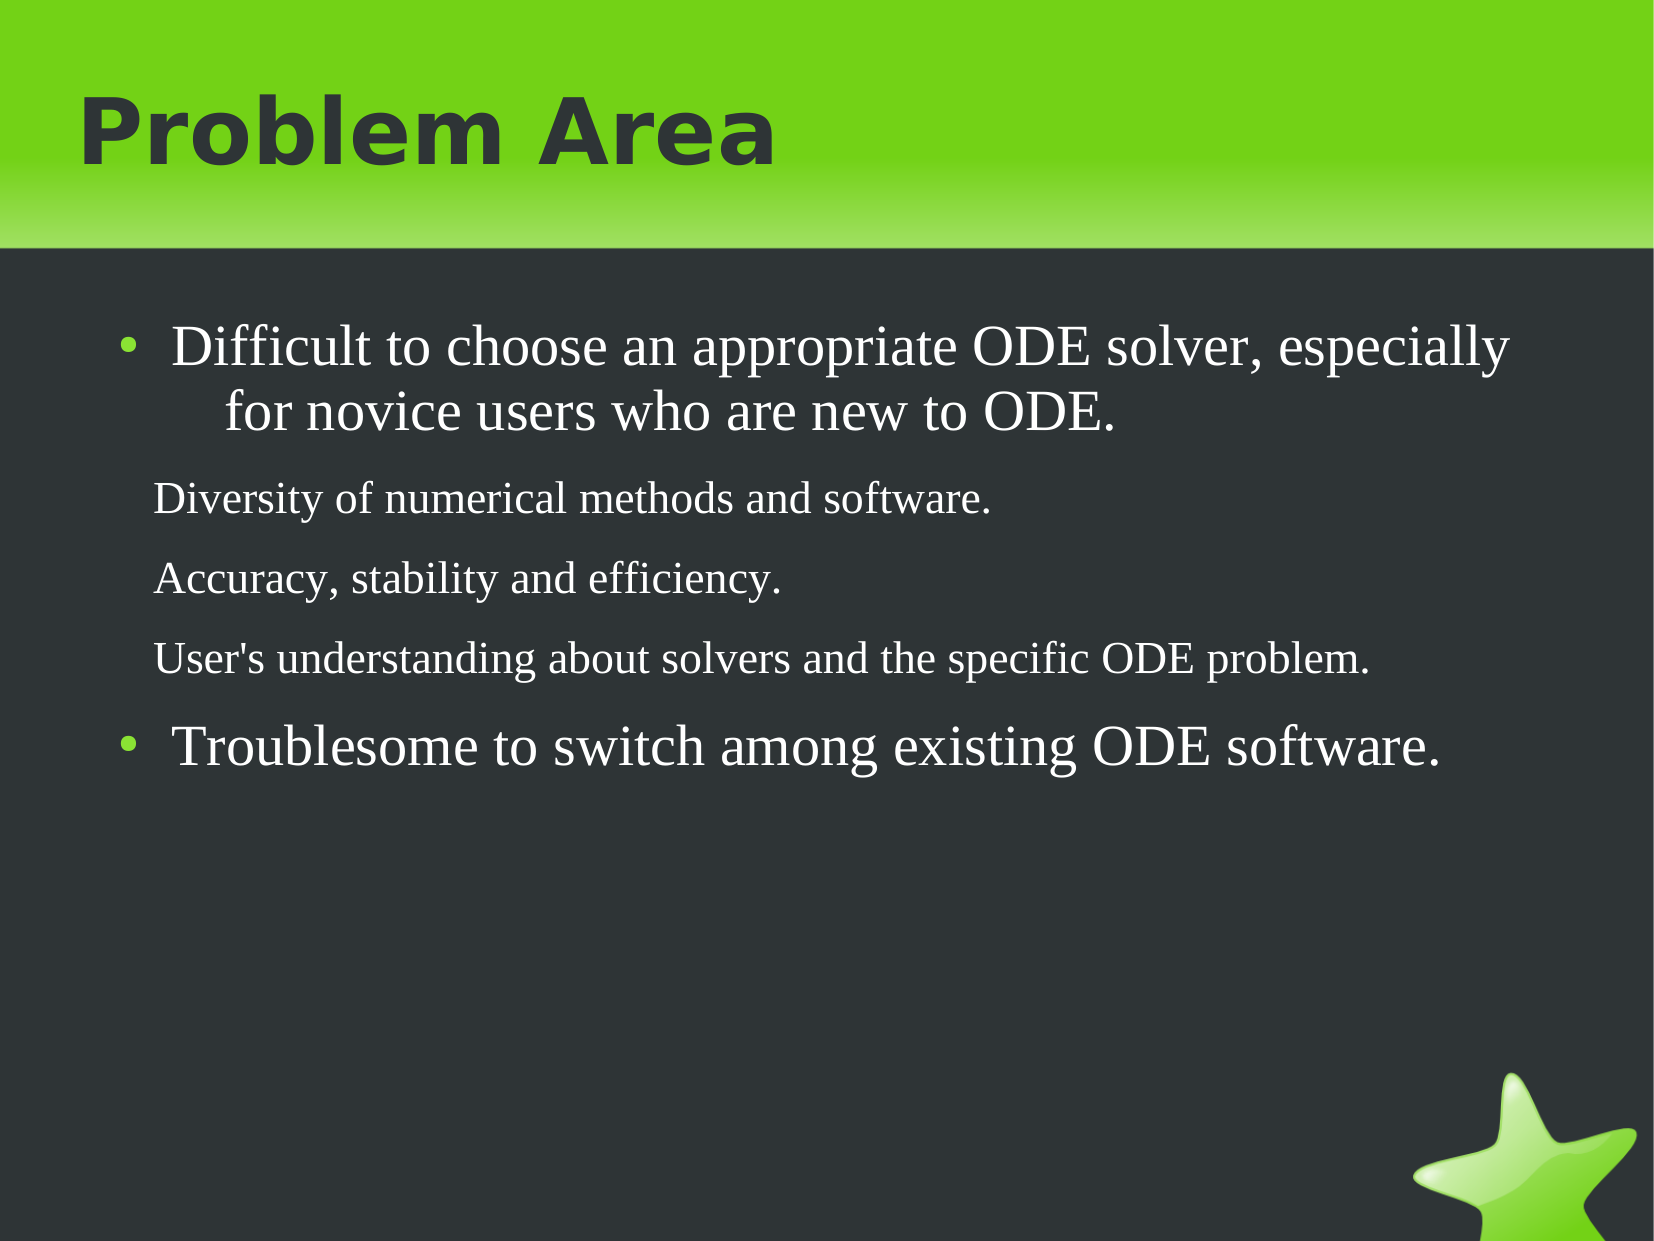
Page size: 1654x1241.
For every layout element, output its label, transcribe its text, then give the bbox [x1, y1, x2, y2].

title Problem Area [76, 29, 1565, 237]
picture [0, 0, 1654, 1241]
list Difficult to choose an appropriate ODE solver, especially for novice users who are new to ODE. Diversity of numerical methods and software. Accuracy, stability and efficiency. User's understanding about solvers and the specific ODE problem. Troublesome to switch among existing ODE software. [82, 313, 1571, 1133]
